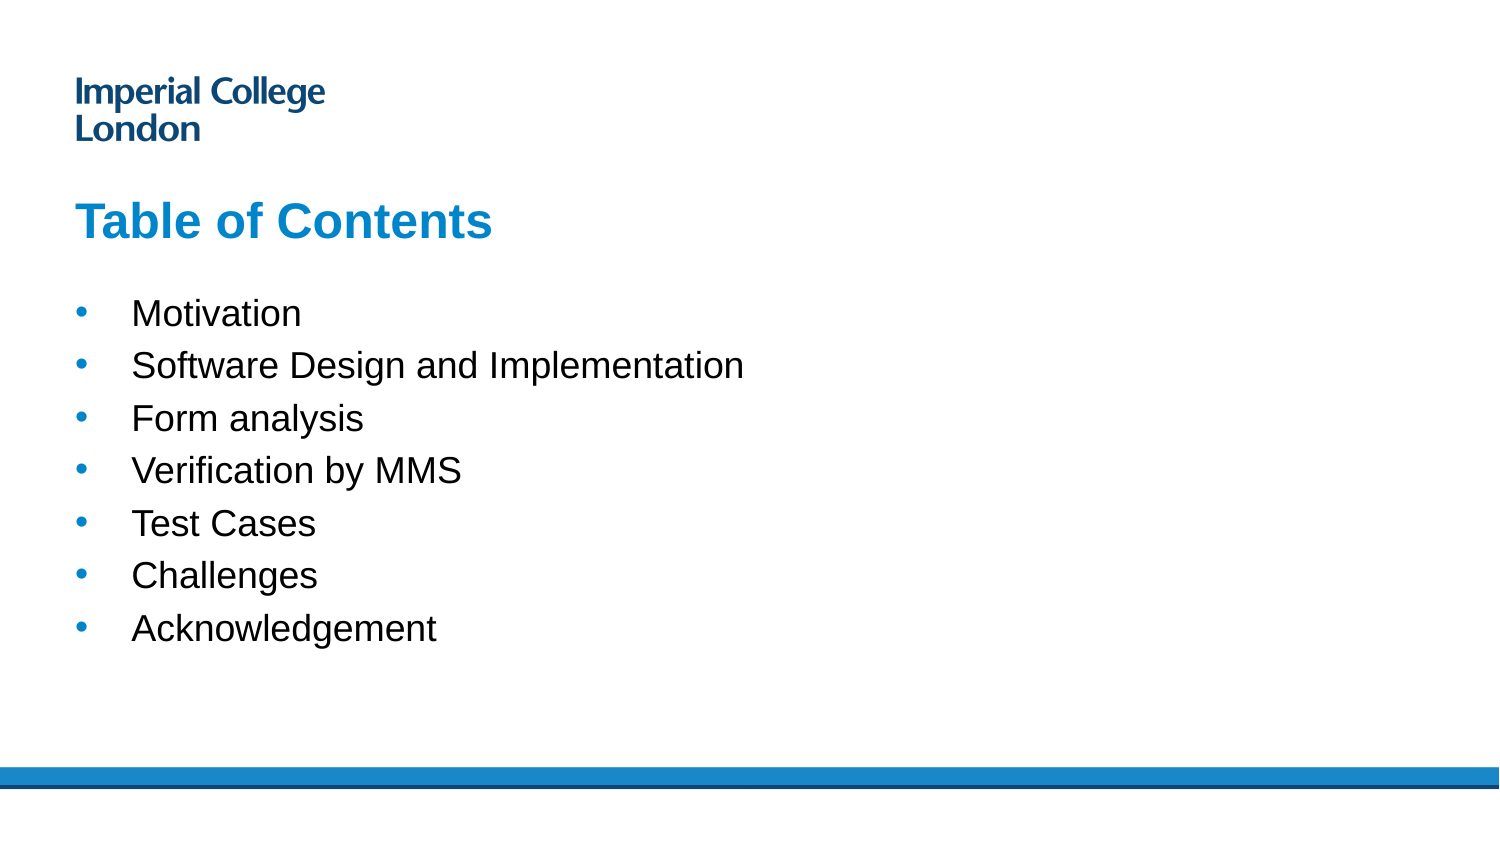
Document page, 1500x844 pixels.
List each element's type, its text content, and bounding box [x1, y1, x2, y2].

list Motivation Software Design and Implementation Form analysis Verification by MMS Test Cases Challenges Acknowledgement [75, 288, 1425, 718]
picture [0, 0, 1499, 844]
title Table of Contents [75, 183, 1425, 246]
